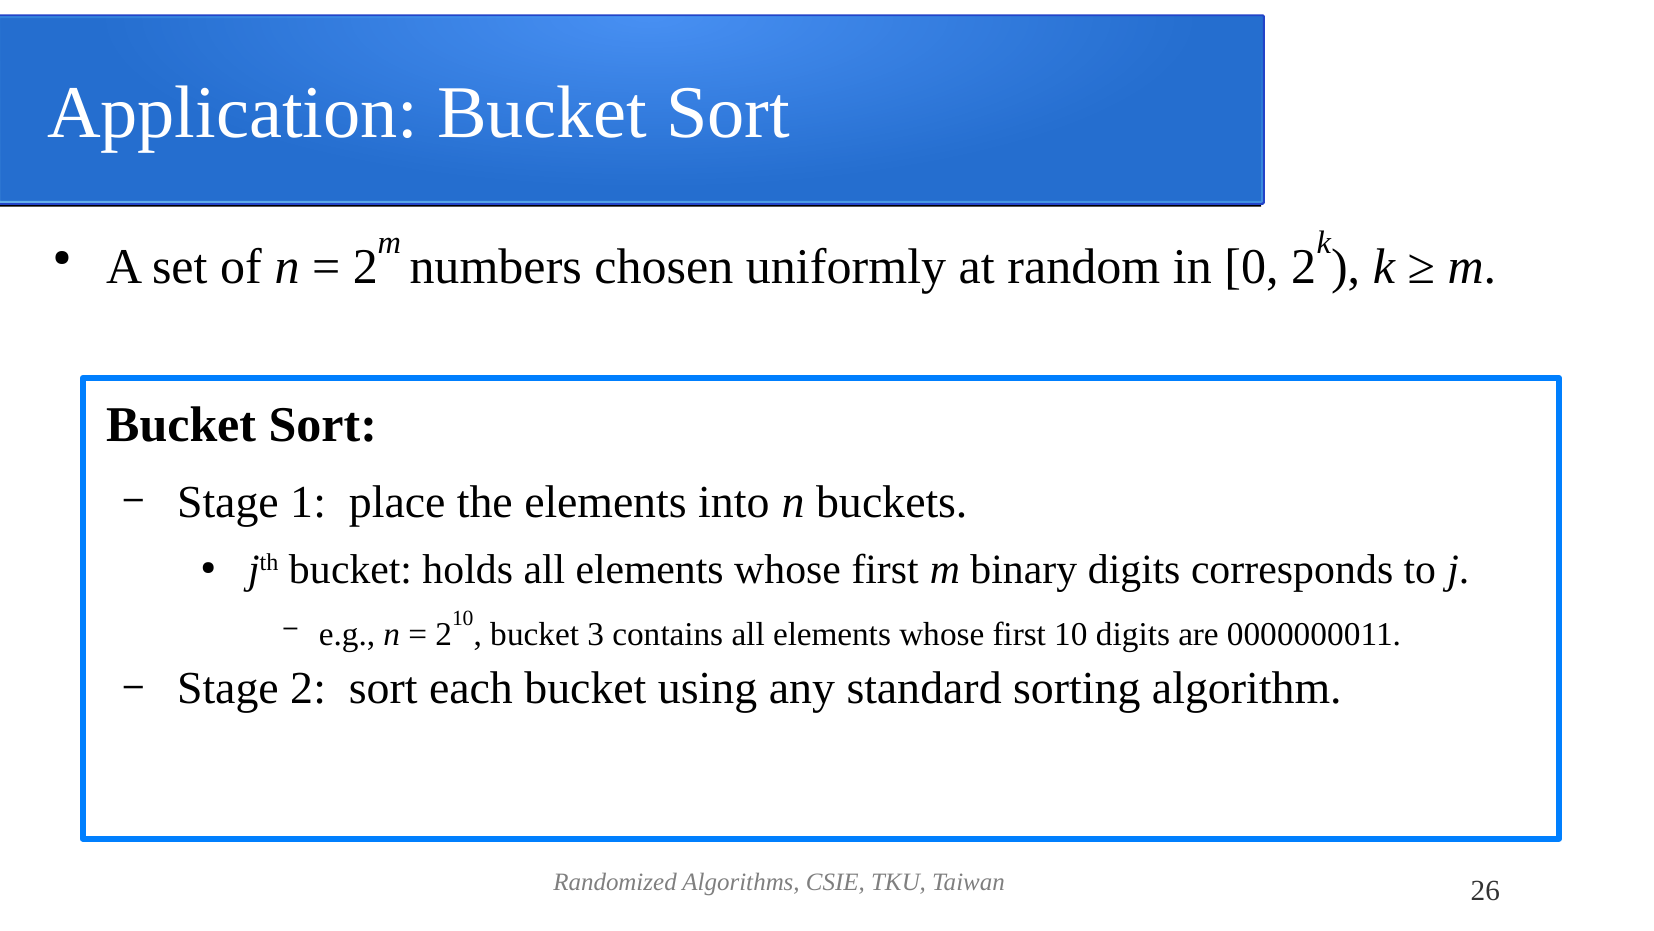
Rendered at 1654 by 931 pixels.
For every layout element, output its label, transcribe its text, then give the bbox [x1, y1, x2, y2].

list A set of n = 2m numbers chosen uniformly at random in [0, 2k), k ≥ m. Bucket Sort: Stage 1: place the elements into n buckets. jth bucket: holds all elements whose first m binary digits corresponds to j. e.g., n = 210, bucket 3 contains all elements whose first 10 digits are 0000000011. Stage 2: sort each bucket using any standard sorting algorithm. [35, 224, 1548, 839]
title Application: Bucket Sort [47, 35, 1199, 189]
list A set of n = 2m numbers chosen uniformly at random in [0, 2k), k ≥ m. Bucket Sort: Stage 1: place the elements into n buckets. jth bucket: holds all elements whose first m binary digits corresponds to j. e.g., n = 210, bucket 3 contains all elements whose first 10 digits are 0000000011. Stage 2: sort each bucket using any standard sorting algorithm. [86, 381, 1548, 836]
